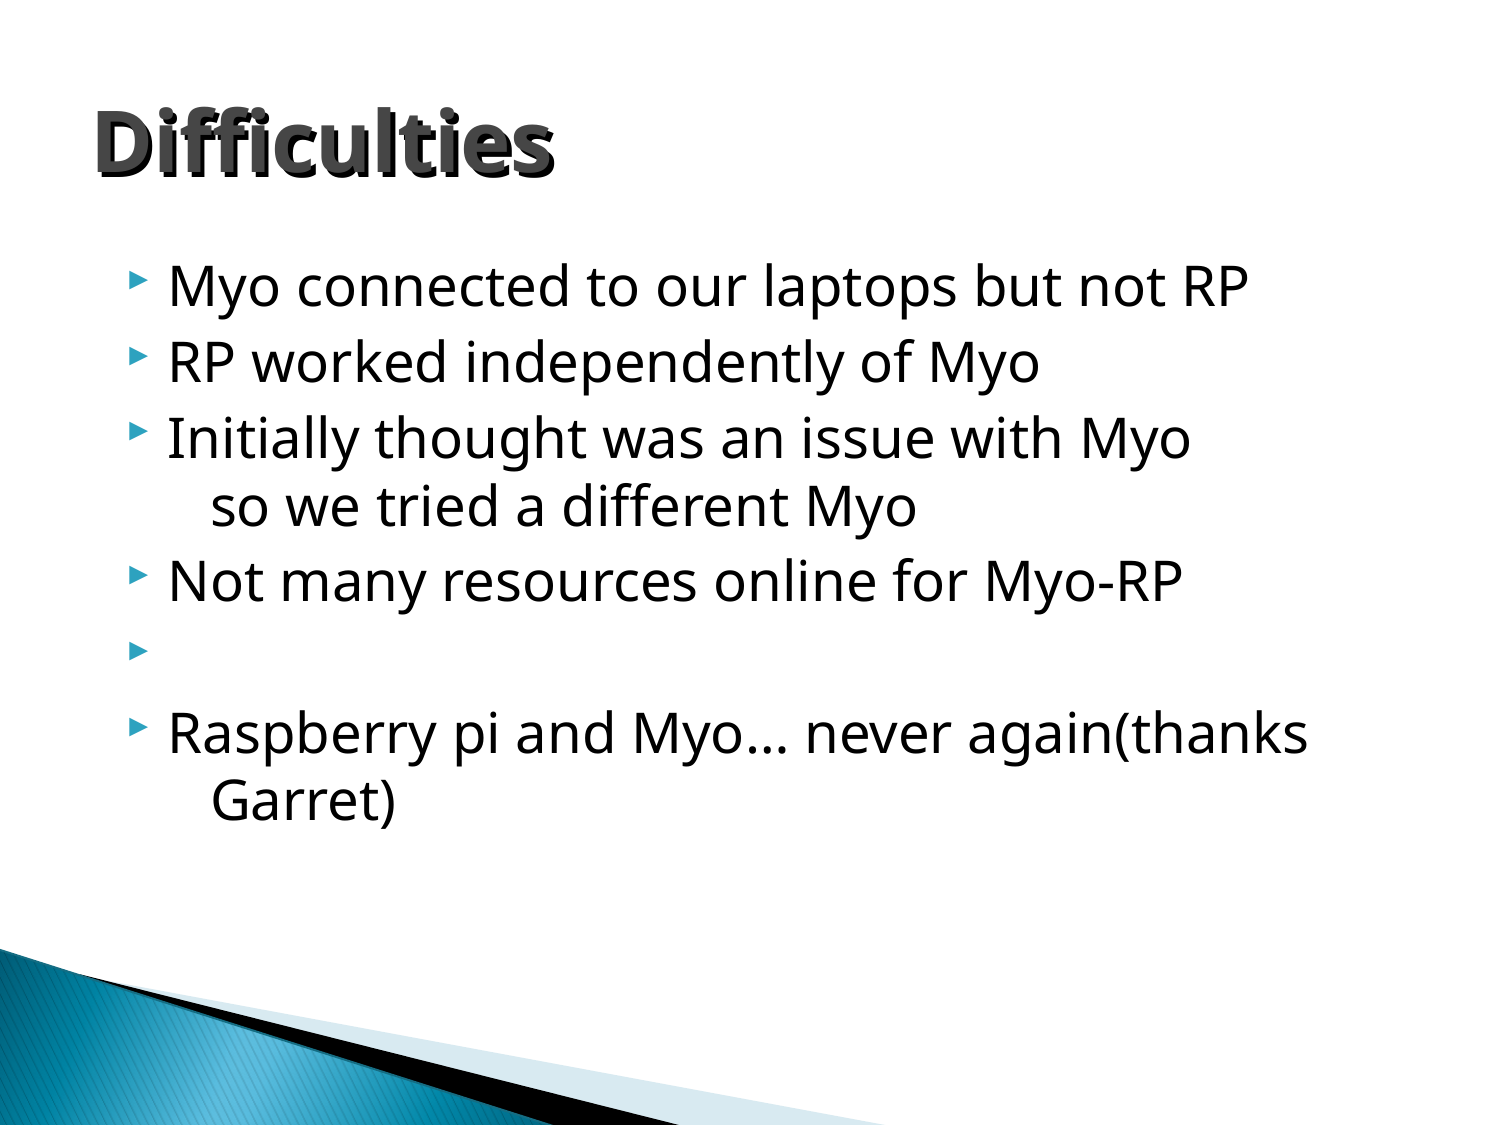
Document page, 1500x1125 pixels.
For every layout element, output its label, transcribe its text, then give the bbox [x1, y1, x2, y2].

title Difficulties [75, 45, 1426, 233]
list Myo connected to our laptops but not RP RP worked independently of Myo Initially thought was an issue with Myo so we tried a different Myo Not many resources online for Myo-RP Raspberry pi and Myo… never again(thanks Garret) [75, 243, 1426, 986]
